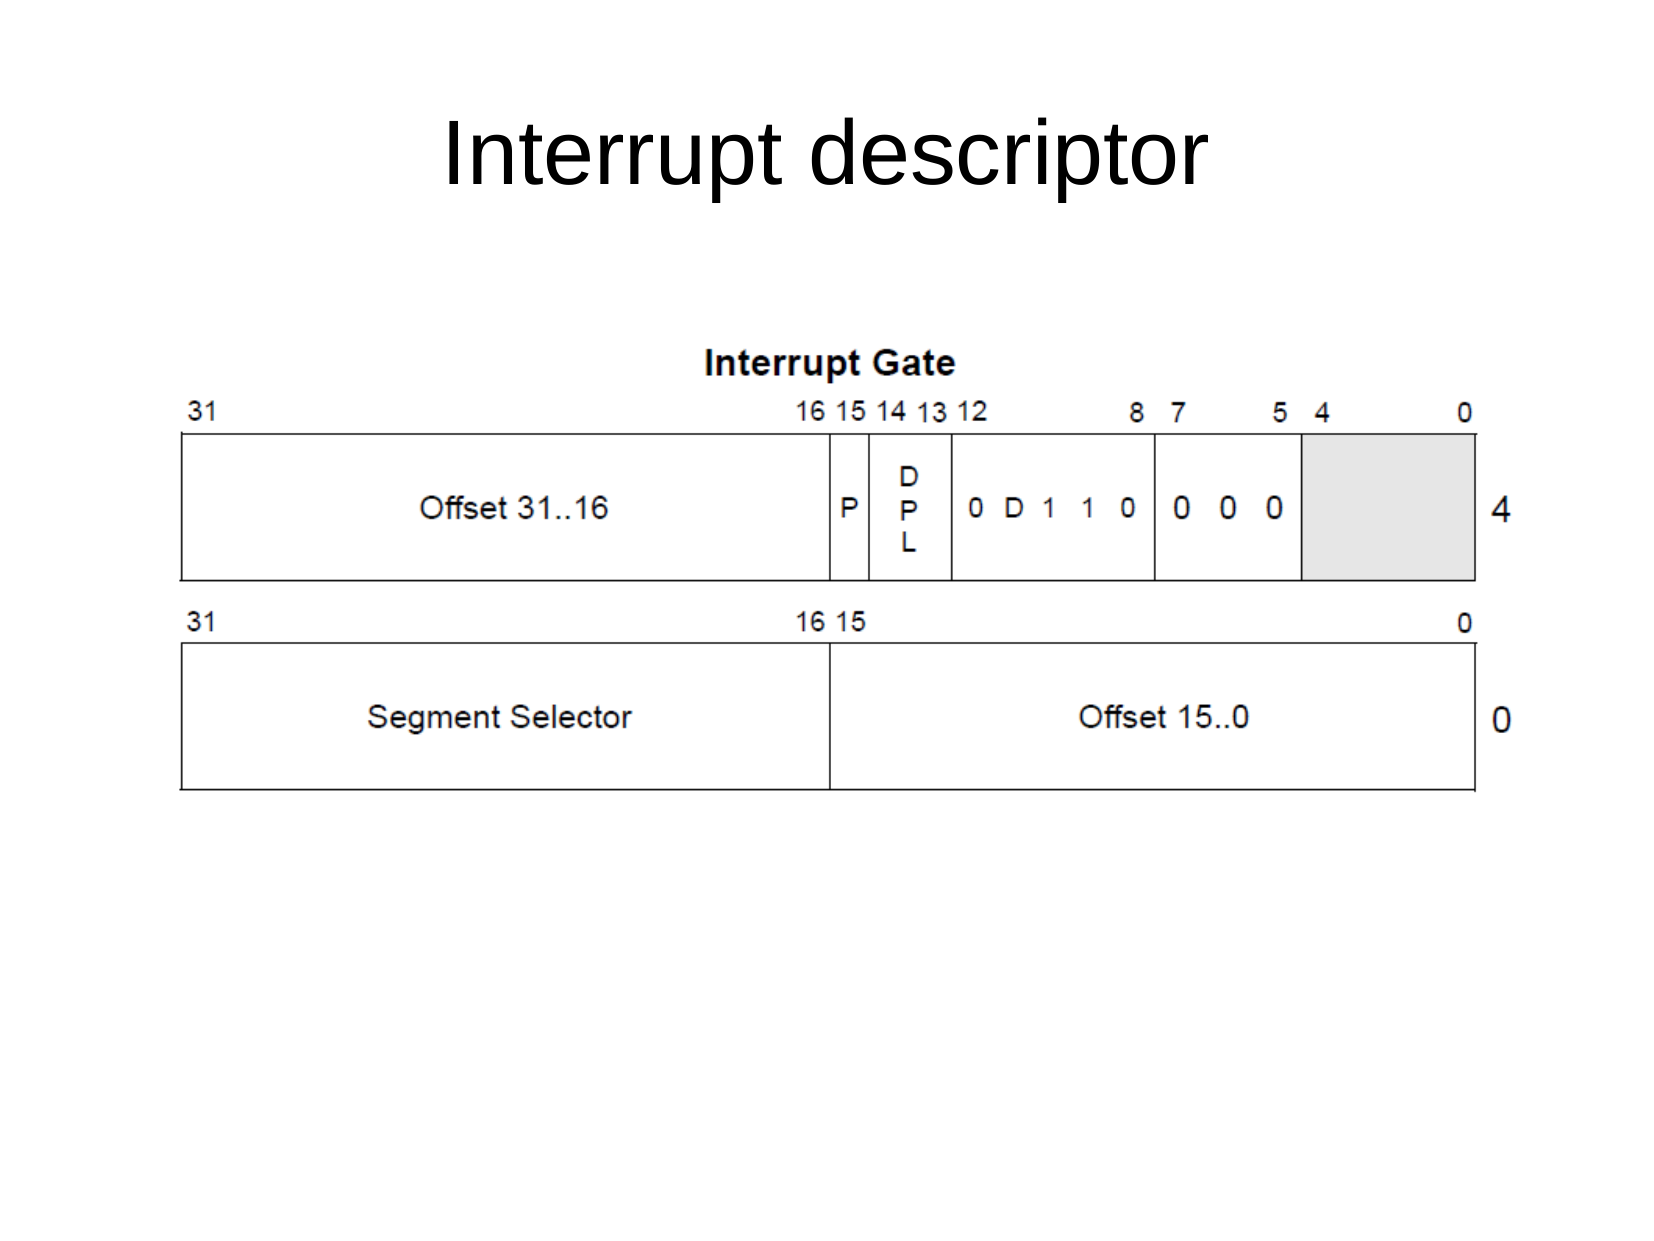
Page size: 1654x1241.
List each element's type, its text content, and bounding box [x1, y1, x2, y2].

picture [150, 329, 1537, 826]
title Interrupt descriptor [82, 49, 1571, 257]
